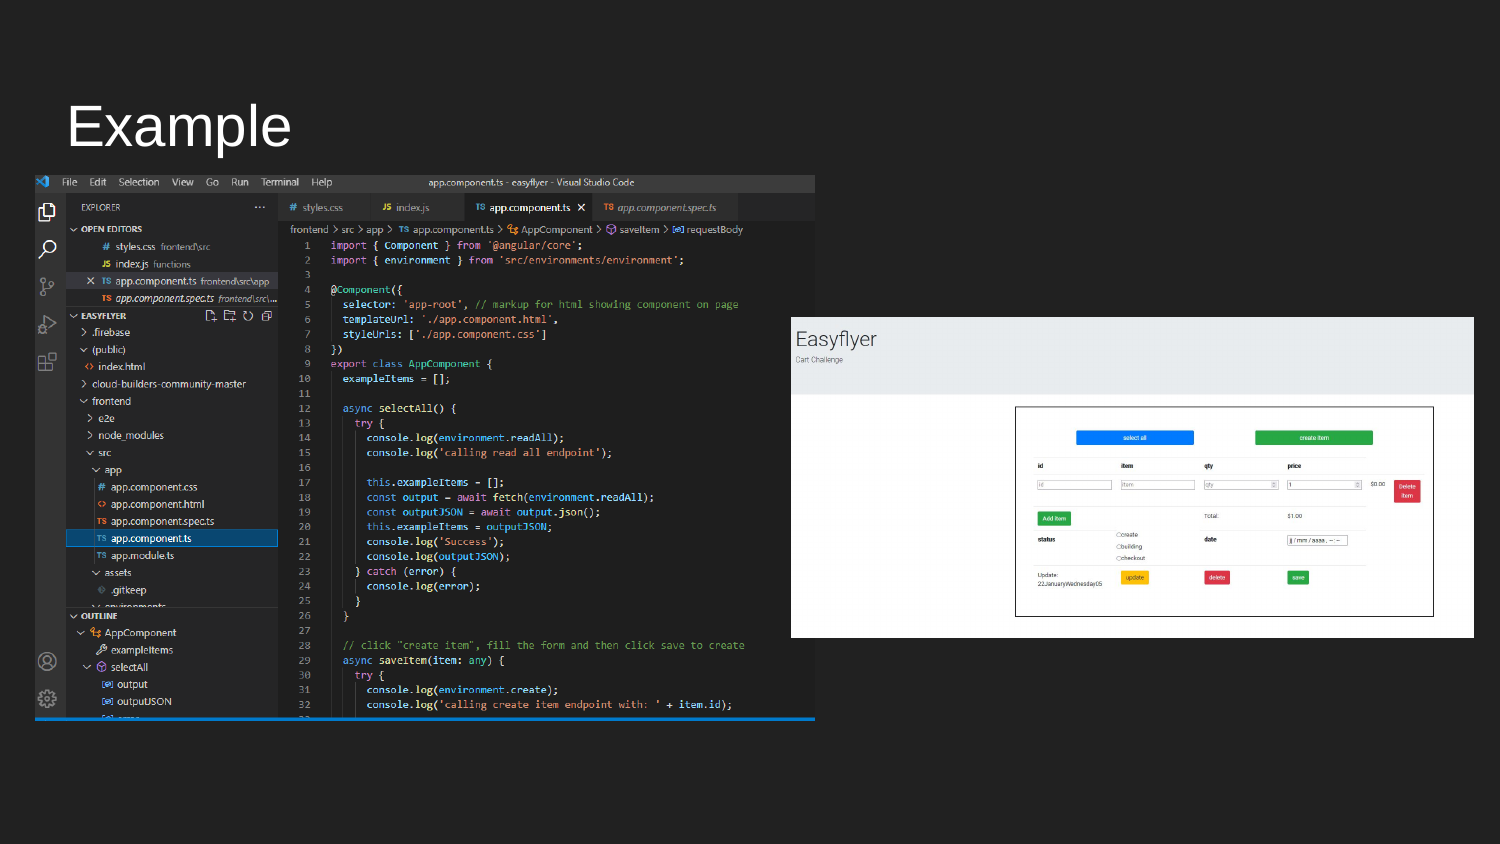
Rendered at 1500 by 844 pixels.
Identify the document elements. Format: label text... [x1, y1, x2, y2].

picture [35, 175, 1474, 721]
title Example [51, 72, 1449, 167]
